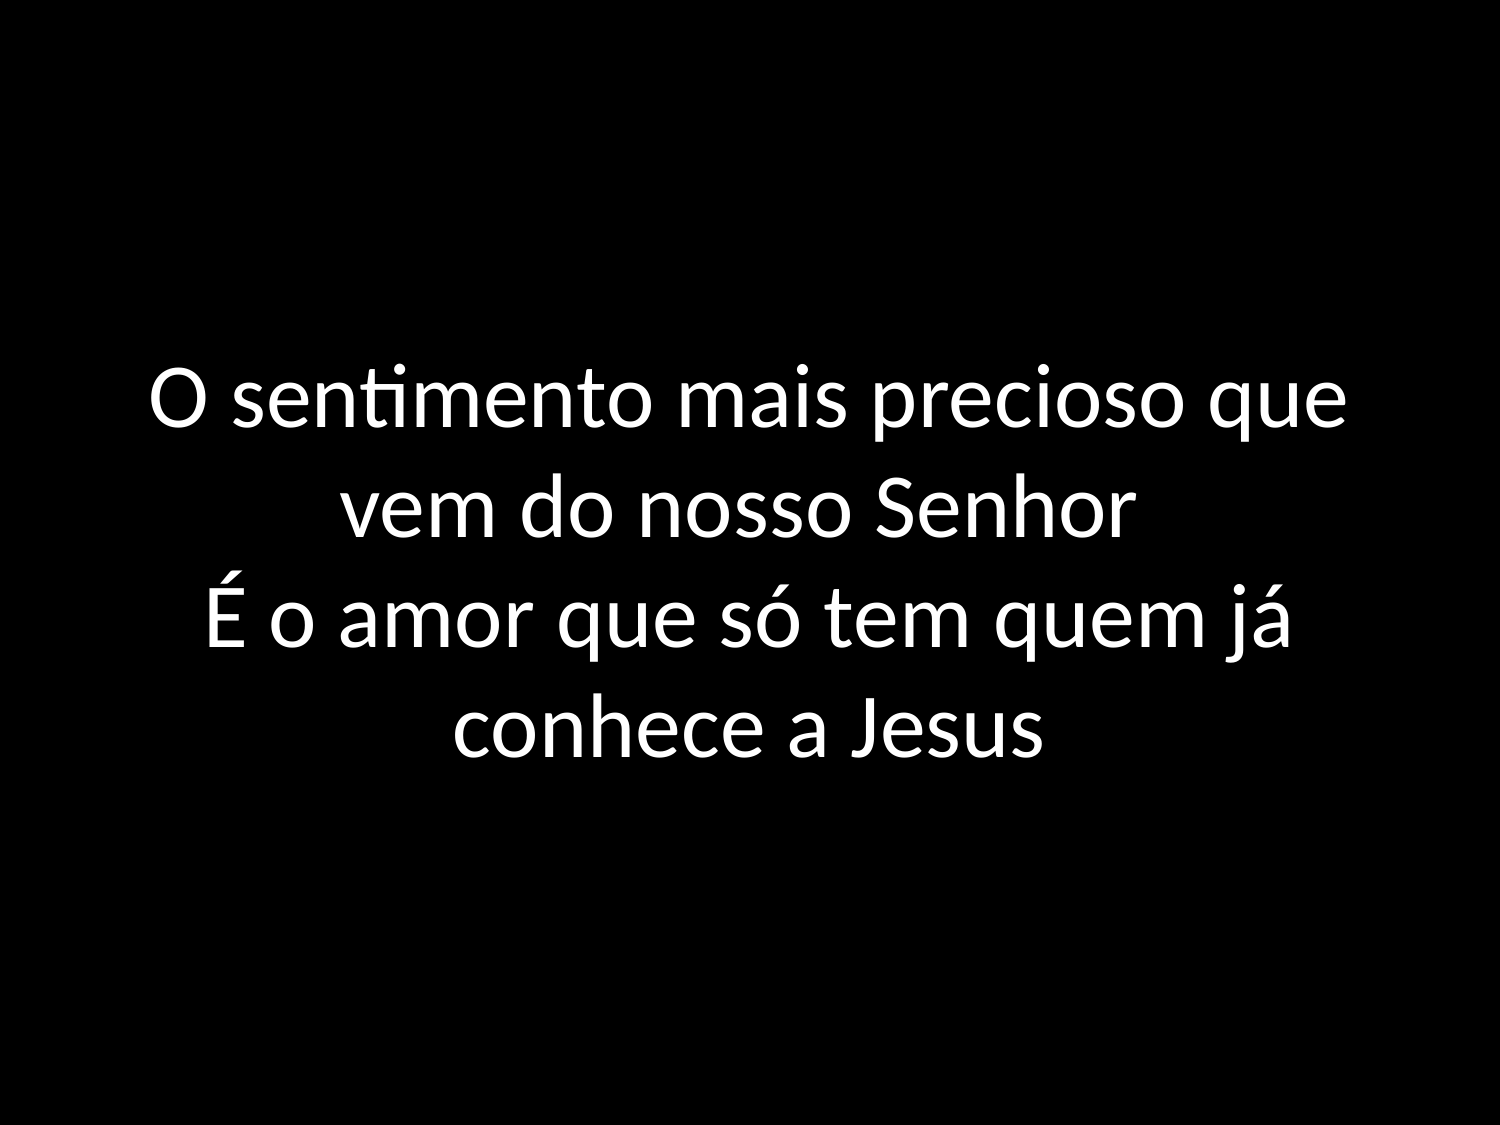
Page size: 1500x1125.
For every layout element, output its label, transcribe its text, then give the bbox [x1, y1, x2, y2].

title O sentimento mais precioso que vem do nosso Senhor É o amor que só tem quem já conhece a Jesus [46, 45, 1454, 1067]
